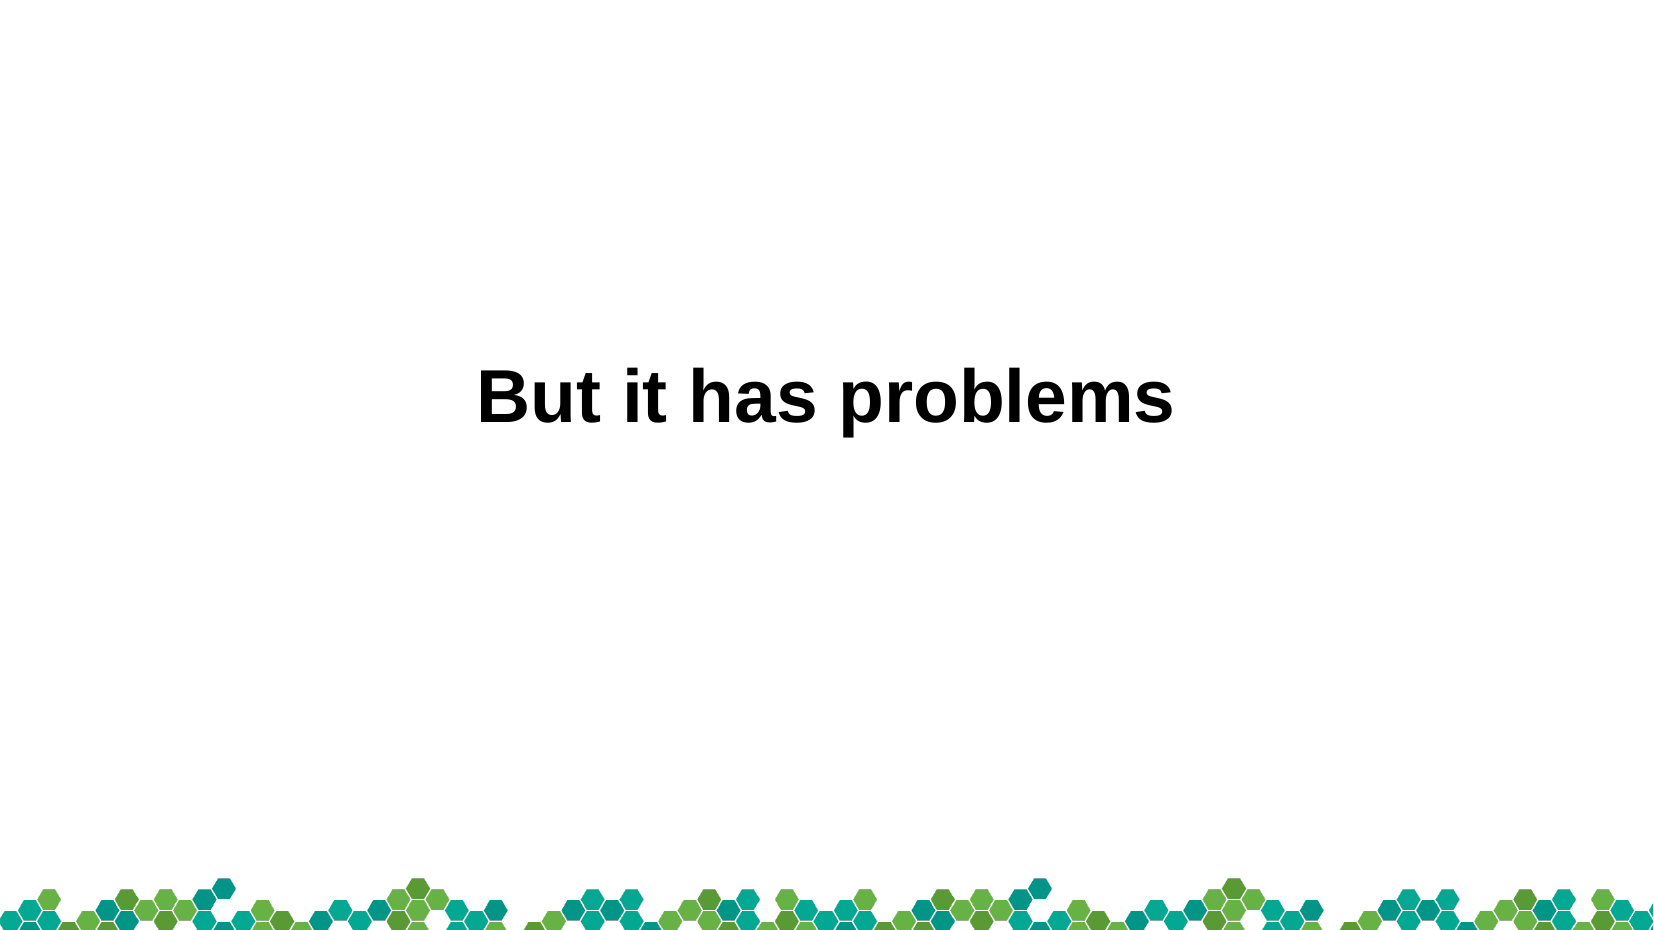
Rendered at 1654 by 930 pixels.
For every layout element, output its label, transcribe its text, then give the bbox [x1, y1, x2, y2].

picture [0, 870, 1654, 930]
subtitle But it has problems [82, 37, 1571, 757]
